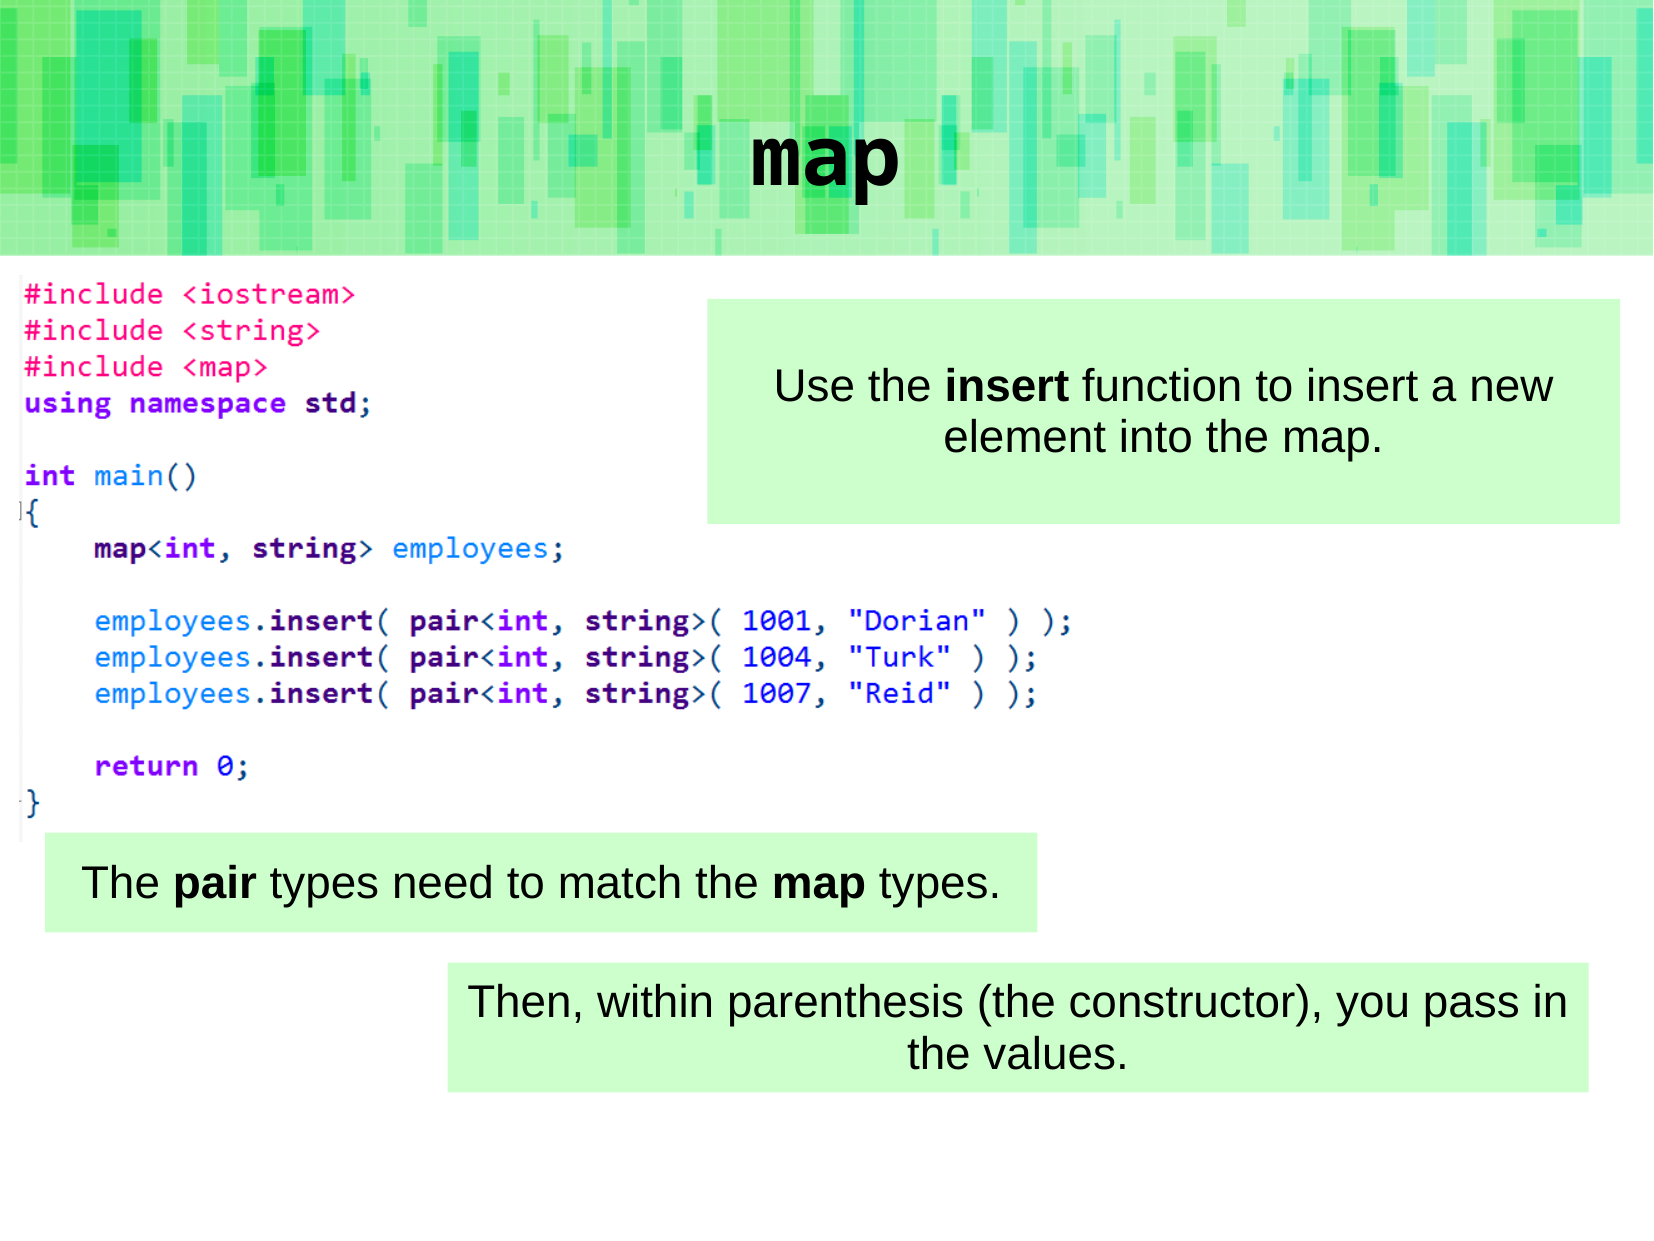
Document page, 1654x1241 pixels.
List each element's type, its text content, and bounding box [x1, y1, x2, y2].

title map [82, 49, 1571, 257]
text_box Then, within parenthesis (the constructor), you pass in the values. [447, 962, 1589, 1093]
text_box The pair types need to match the map types. [45, 832, 1038, 933]
picture [0, 0, 1654, 1241]
text_box Use the insert function to insert a new element into the map. [707, 298, 1621, 524]
